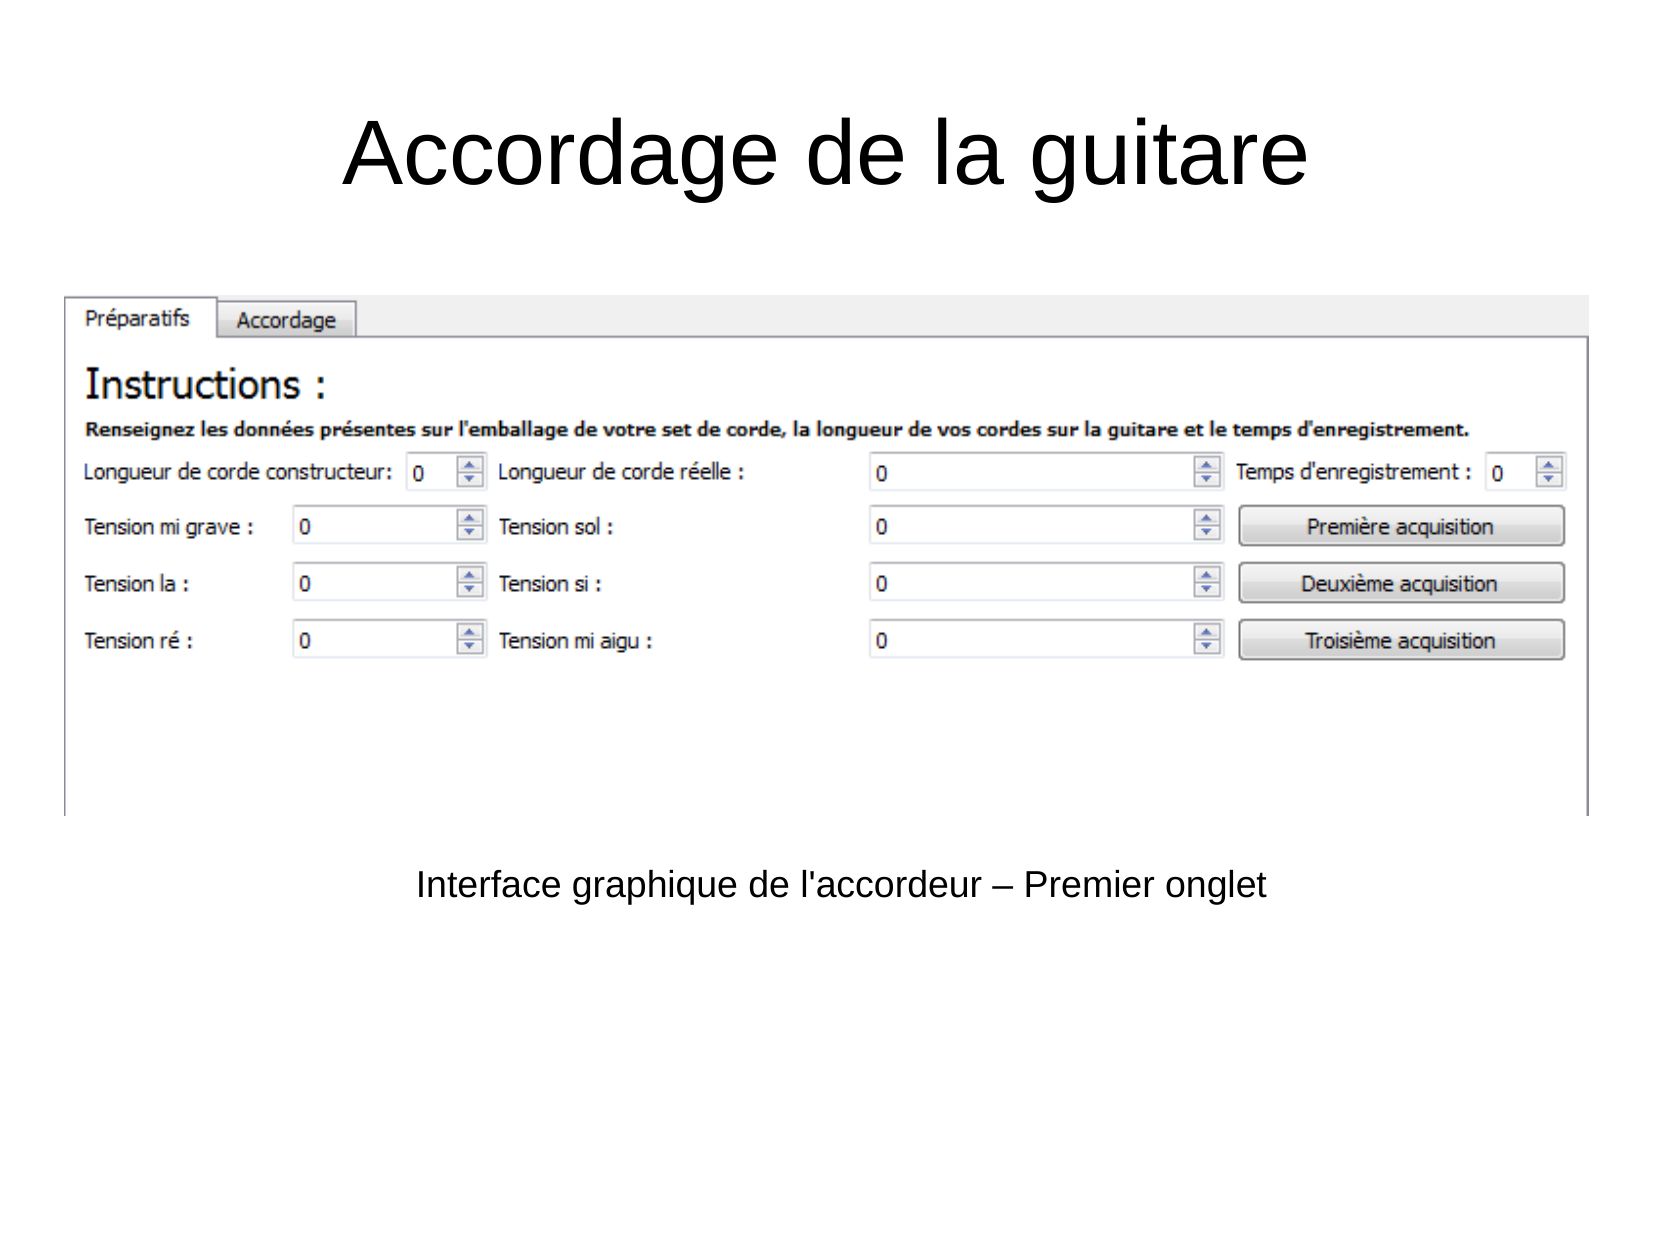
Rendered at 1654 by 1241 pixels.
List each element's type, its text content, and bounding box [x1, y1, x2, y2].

picture [64, 295, 1589, 816]
text_box Interface graphique de l'accordeur – Premier onglet [265, 856, 1418, 914]
title Accordage de la guitare [82, 49, 1571, 257]
